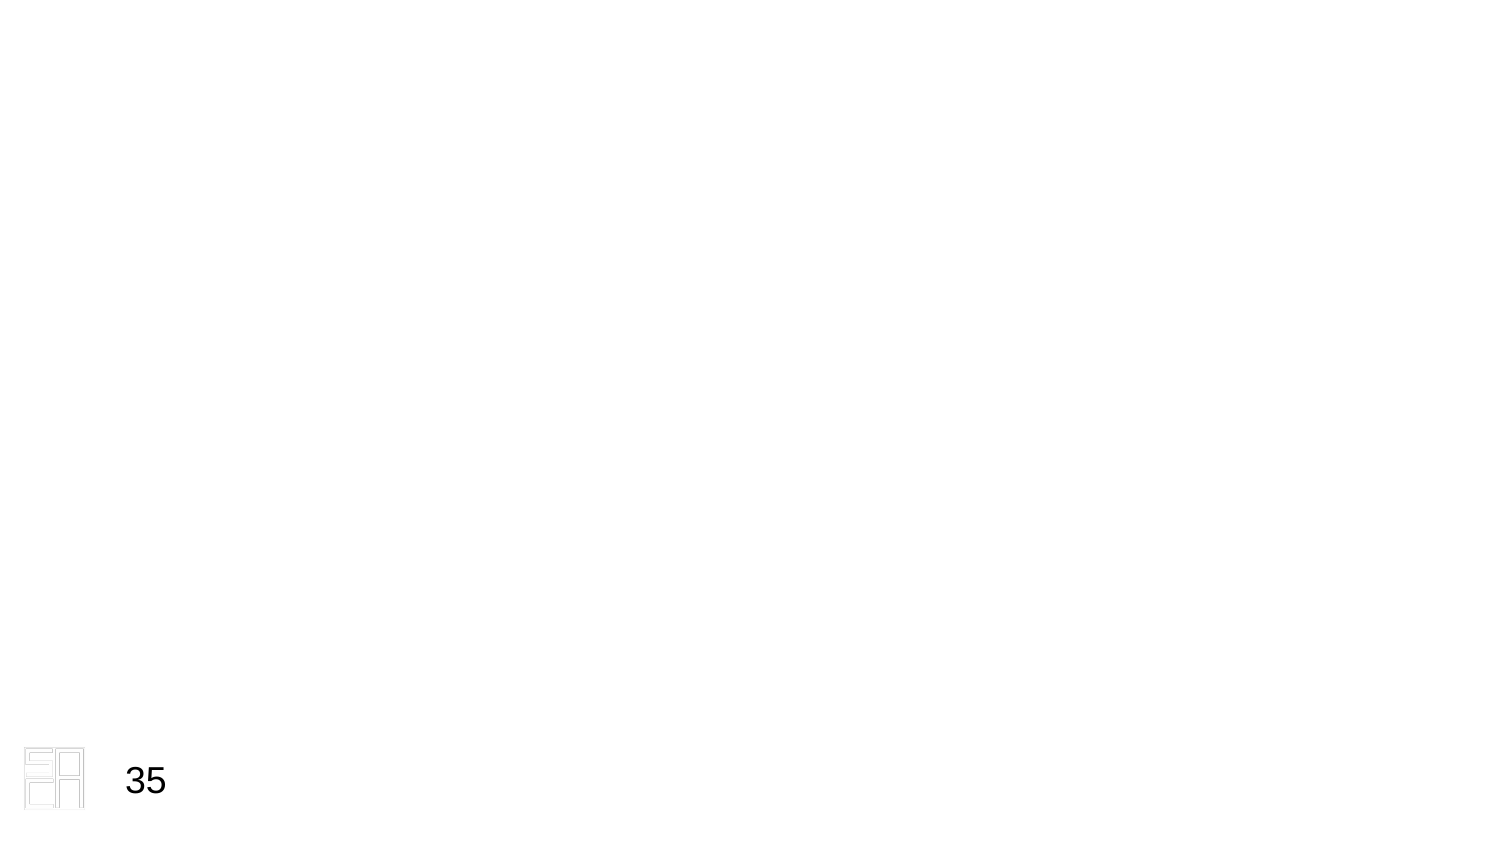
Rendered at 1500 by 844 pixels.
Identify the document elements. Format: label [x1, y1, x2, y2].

picture [23, 746, 86, 811]
